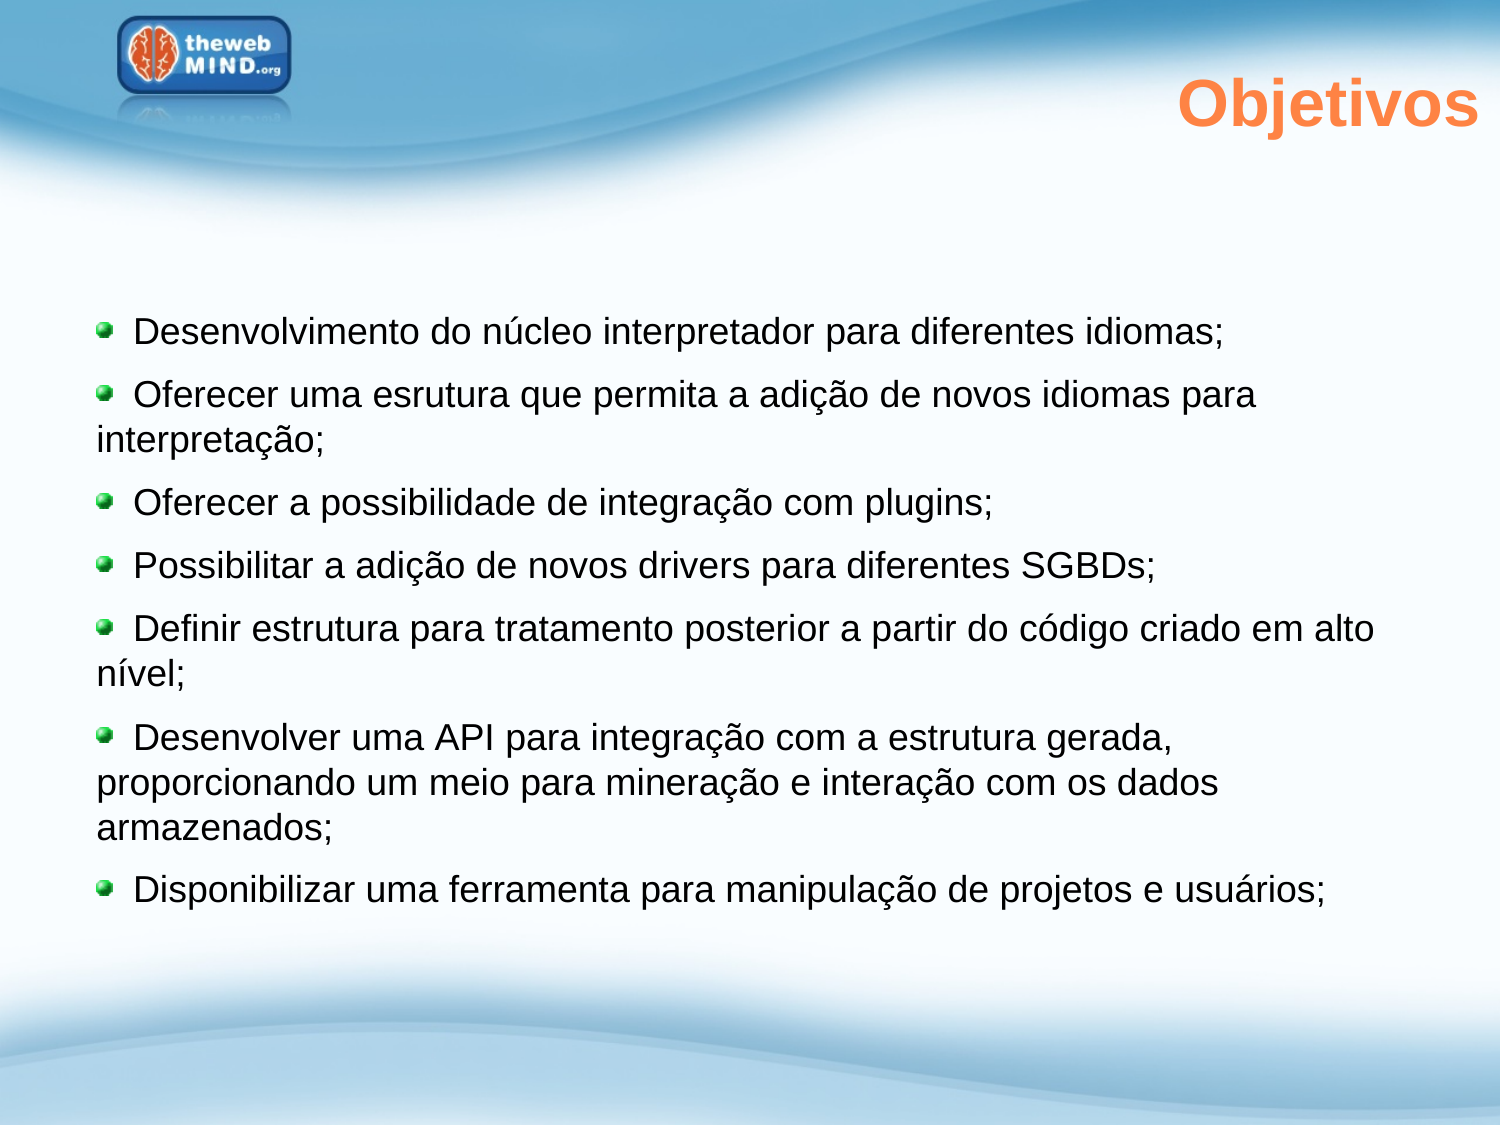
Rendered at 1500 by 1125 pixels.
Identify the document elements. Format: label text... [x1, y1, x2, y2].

text_box Desenvolvimento do núcleo interpretador para diferentes idiomas; Oferecer uma esrutura que permita a adição de novos idiomas para interpretação; Oferecer a possibilidade de integração com plugins; Possibilitar a adição de novos drivers para diferentes SGBDs; Definir estrutura para tratamento posterior a partir do código criado em alto nível; Desenvolver uma API para integração com a estrutura gerada, proporcionando um meio para mineração e interação com os dados armazenados; Disponibilizar uma ferramenta para manipulação de projetos e usuários; [81, 299, 1443, 918]
text_box Objetivos [1162, 51, 1496, 148]
picture [0, 0, 1500, 1125]
